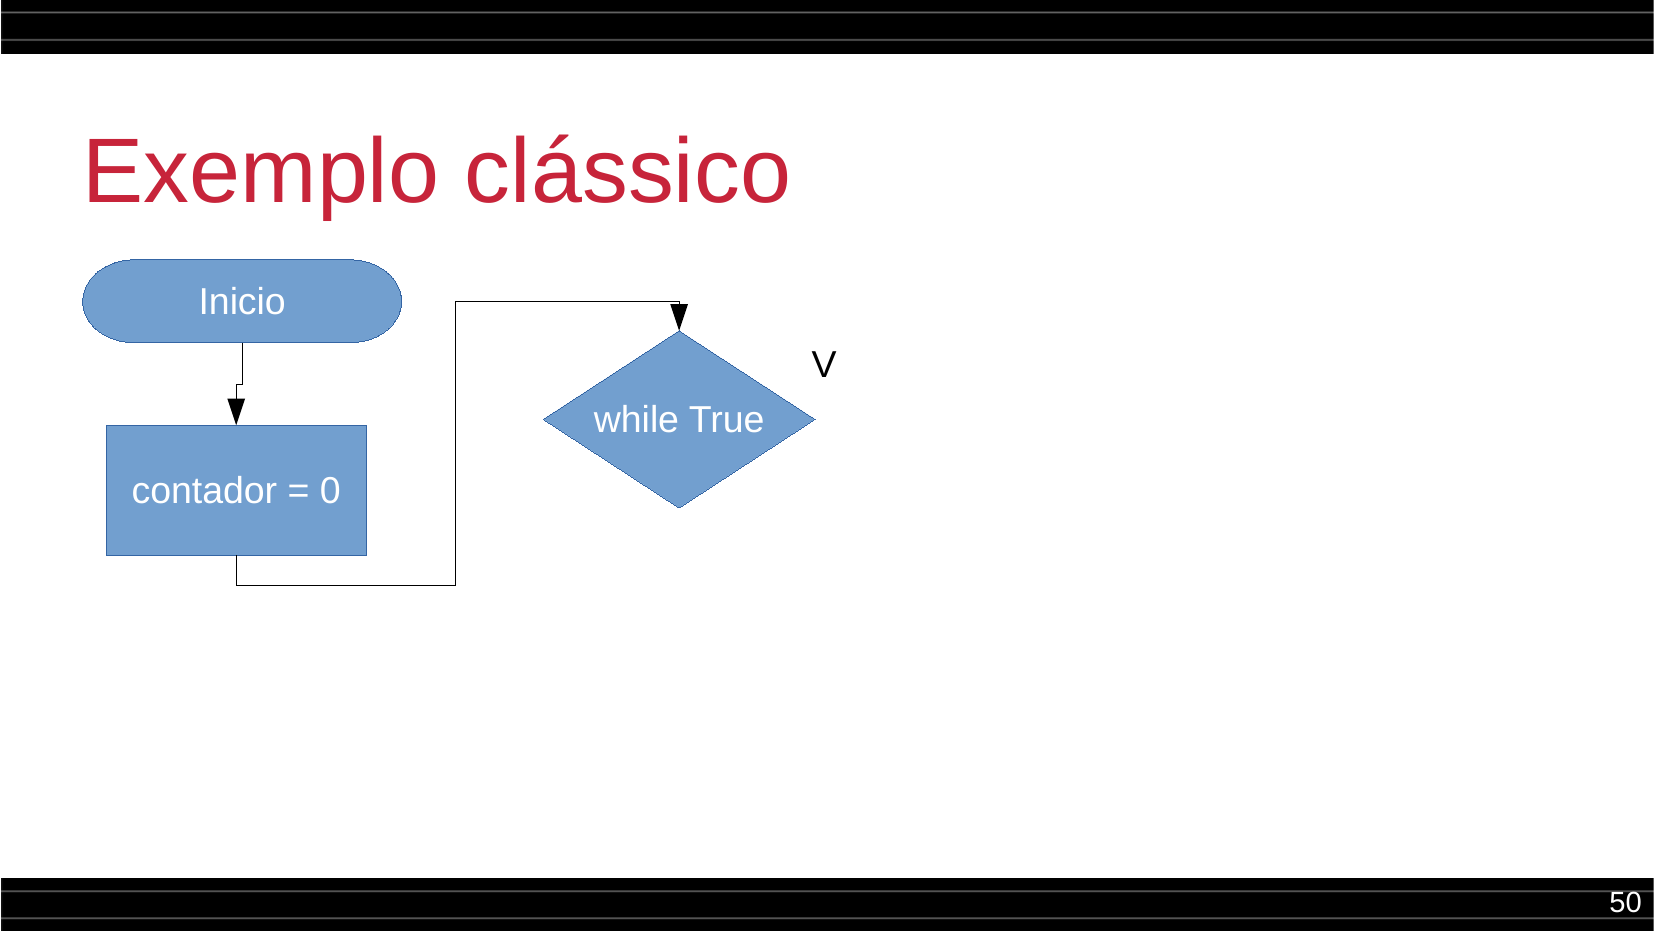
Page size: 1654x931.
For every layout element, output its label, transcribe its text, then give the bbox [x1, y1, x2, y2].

picture [1, 878, 1654, 931]
text_box V [796, 336, 868, 394]
text_box while True [543, 331, 816, 508]
title Exemplo clássico [82, 92, 1571, 249]
text_box contador = 0 [106, 425, 367, 556]
text_box Inicio [82, 259, 402, 343]
picture [1, 0, 1654, 54]
